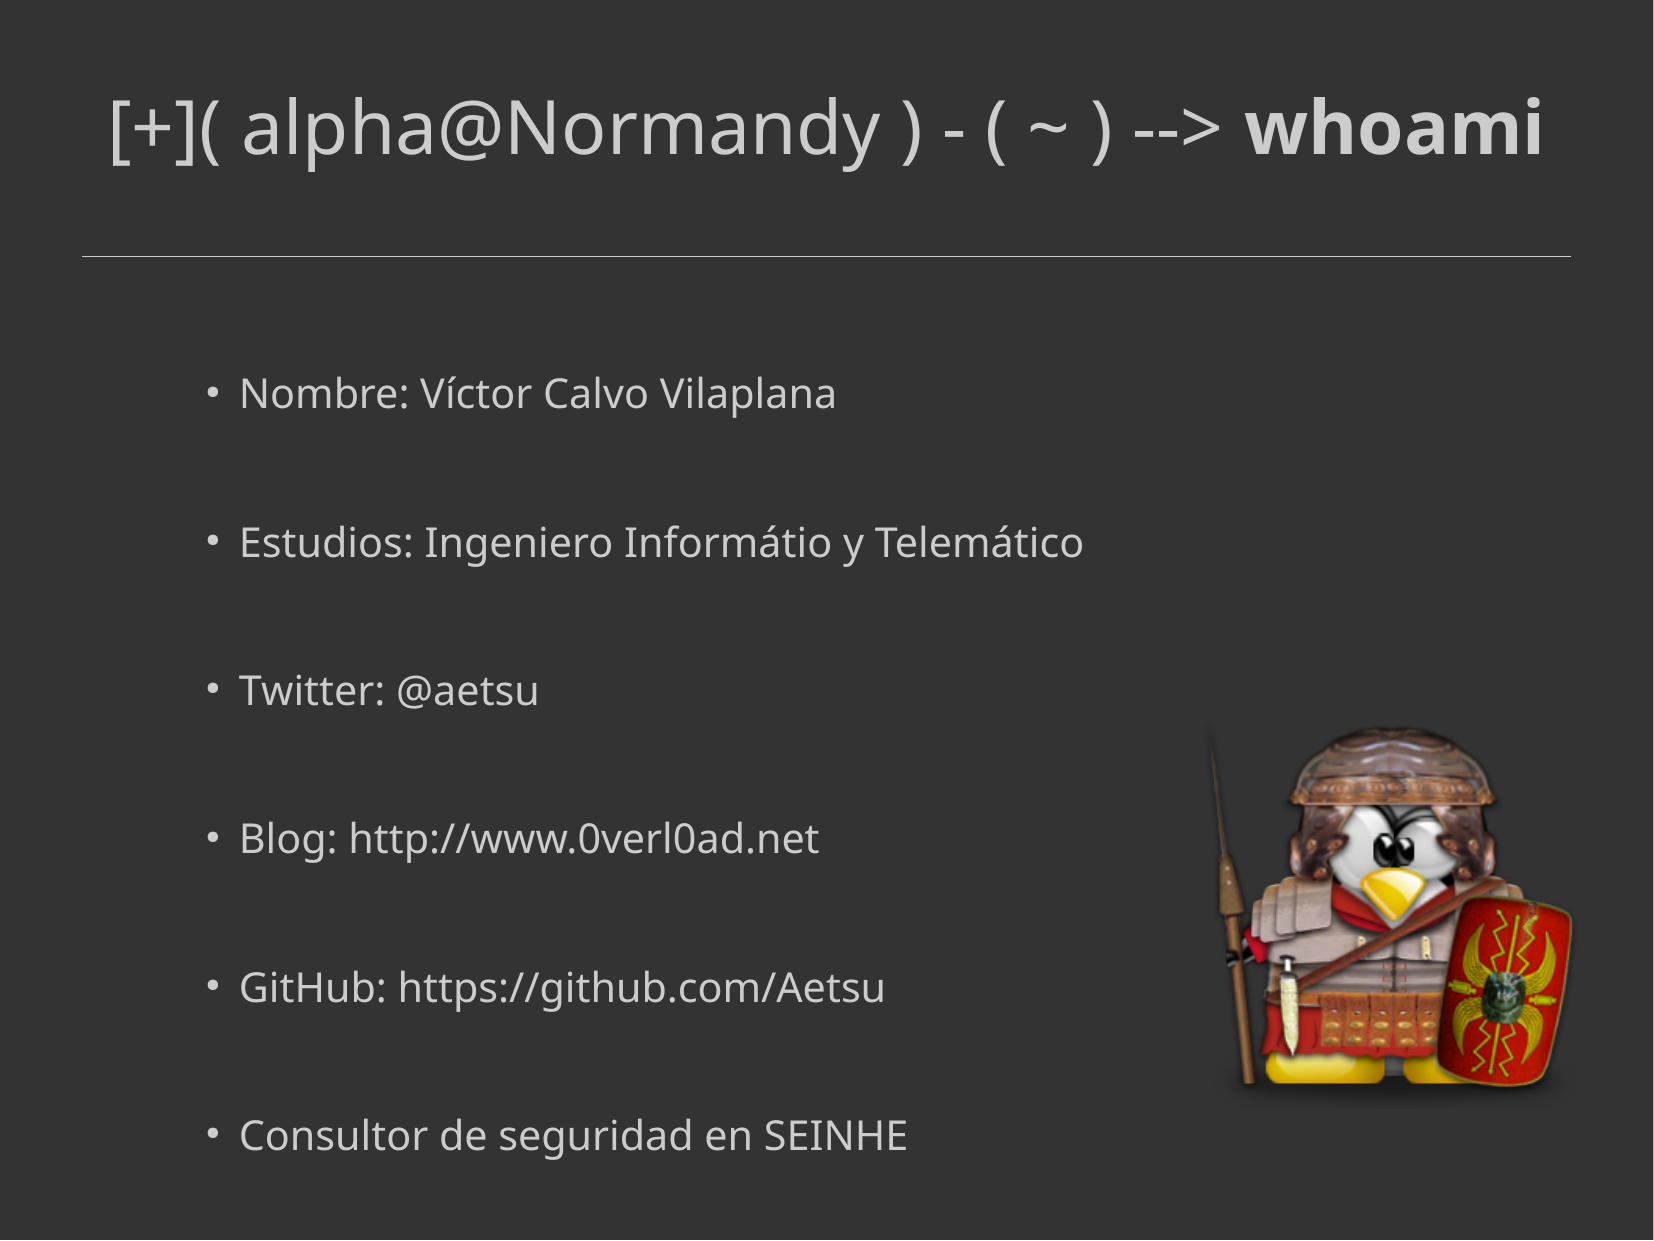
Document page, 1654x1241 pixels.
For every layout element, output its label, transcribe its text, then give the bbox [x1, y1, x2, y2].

title [+]( alpha@Normandy ) - ( ~ ) --> whoami [82, 45, 1571, 308]
picture [1192, 708, 1593, 1109]
list Nombre: Víctor Calvo Vilaplana Estudios: Ingeniero Informátio y Telemático Twitter: @aetsu Blog: http://www.0verl0ad.net GitHub: https://github.com/Aetsu Consultor de seguridad en SEINHE [194, 290, 1571, 1164]
